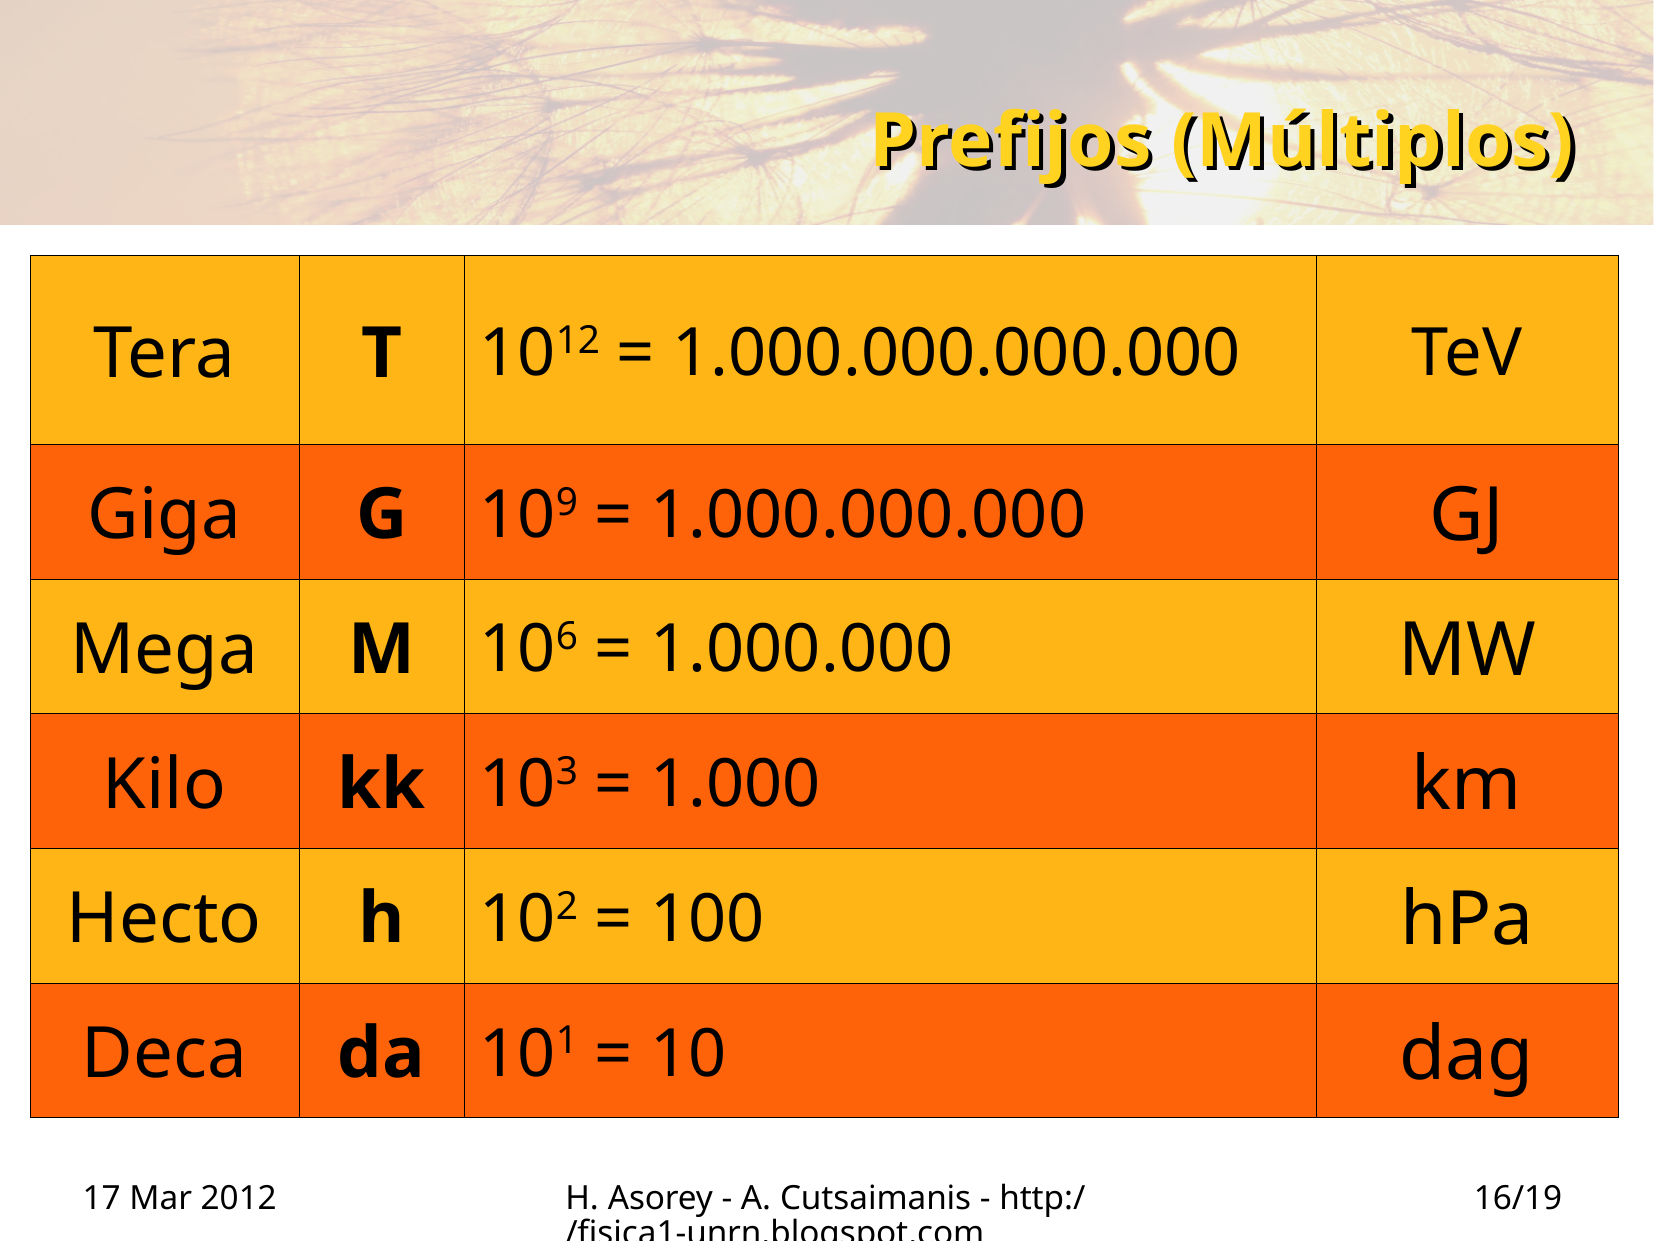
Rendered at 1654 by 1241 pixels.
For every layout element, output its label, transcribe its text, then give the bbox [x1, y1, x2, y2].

table_cell 102 = 100 [465, 849, 1316, 983]
table_cell MW [1317, 580, 1618, 713]
table_header TeV [1317, 256, 1618, 444]
table_header 1012 = 1.000.000.000.000 [465, 256, 1316, 444]
table_cell Mega [31, 580, 299, 713]
table_cell Deca [31, 984, 299, 1117]
picture [0, 0, 1654, 225]
table_cell hPa [1317, 849, 1618, 983]
table_cell G [300, 445, 464, 579]
title Prefijos (Múltiplos) [86, 49, 1576, 226]
table_cell GJ [1317, 445, 1618, 579]
table_header T [300, 256, 464, 444]
table_header Tera [31, 256, 299, 444]
table_cell Kilo [31, 714, 299, 848]
table_cell da [300, 984, 464, 1117]
table_cell Hecto [31, 849, 299, 983]
table_cell 109 = 1.000.000.000 [465, 445, 1316, 579]
table_cell 101 = 10 [465, 984, 1316, 1117]
table_cell kk [300, 714, 464, 848]
table_cell 103 = 1.000 [465, 714, 1316, 848]
table_cell km [1317, 714, 1618, 848]
table_cell Giga [31, 445, 299, 579]
table_cell 106 = 1.000.000 [465, 580, 1316, 713]
table_cell h [300, 849, 464, 983]
table_cell dag [1317, 984, 1618, 1117]
table_cell M [300, 580, 464, 713]
